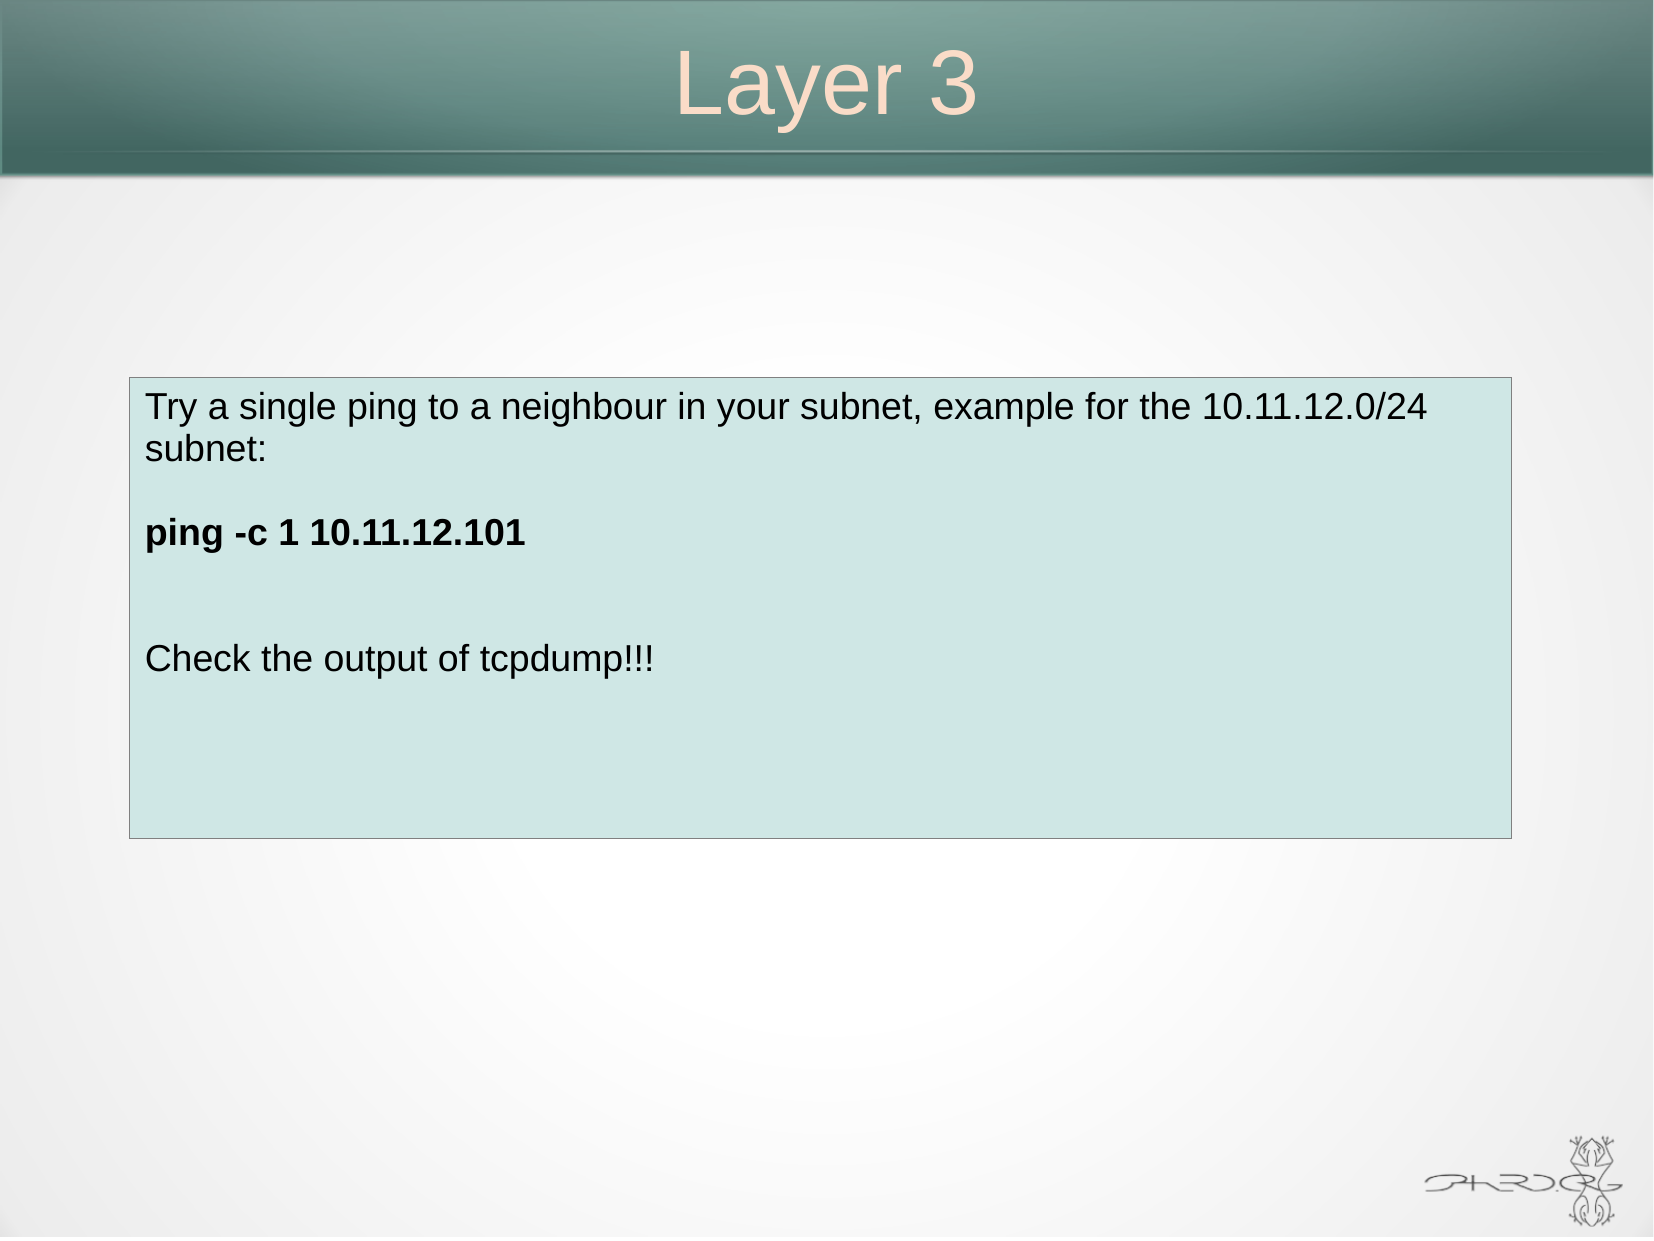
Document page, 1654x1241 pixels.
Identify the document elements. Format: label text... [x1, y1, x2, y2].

picture [0, 0, 1654, 1237]
title [82, 11, 1571, 154]
text_box Try a single ping to a neighbour in your subnet, example for the 10.11.12.0/24 subnet: ping -c 1 10.11.12.101 Check the output of tcpdump!!! [129, 377, 1512, 839]
